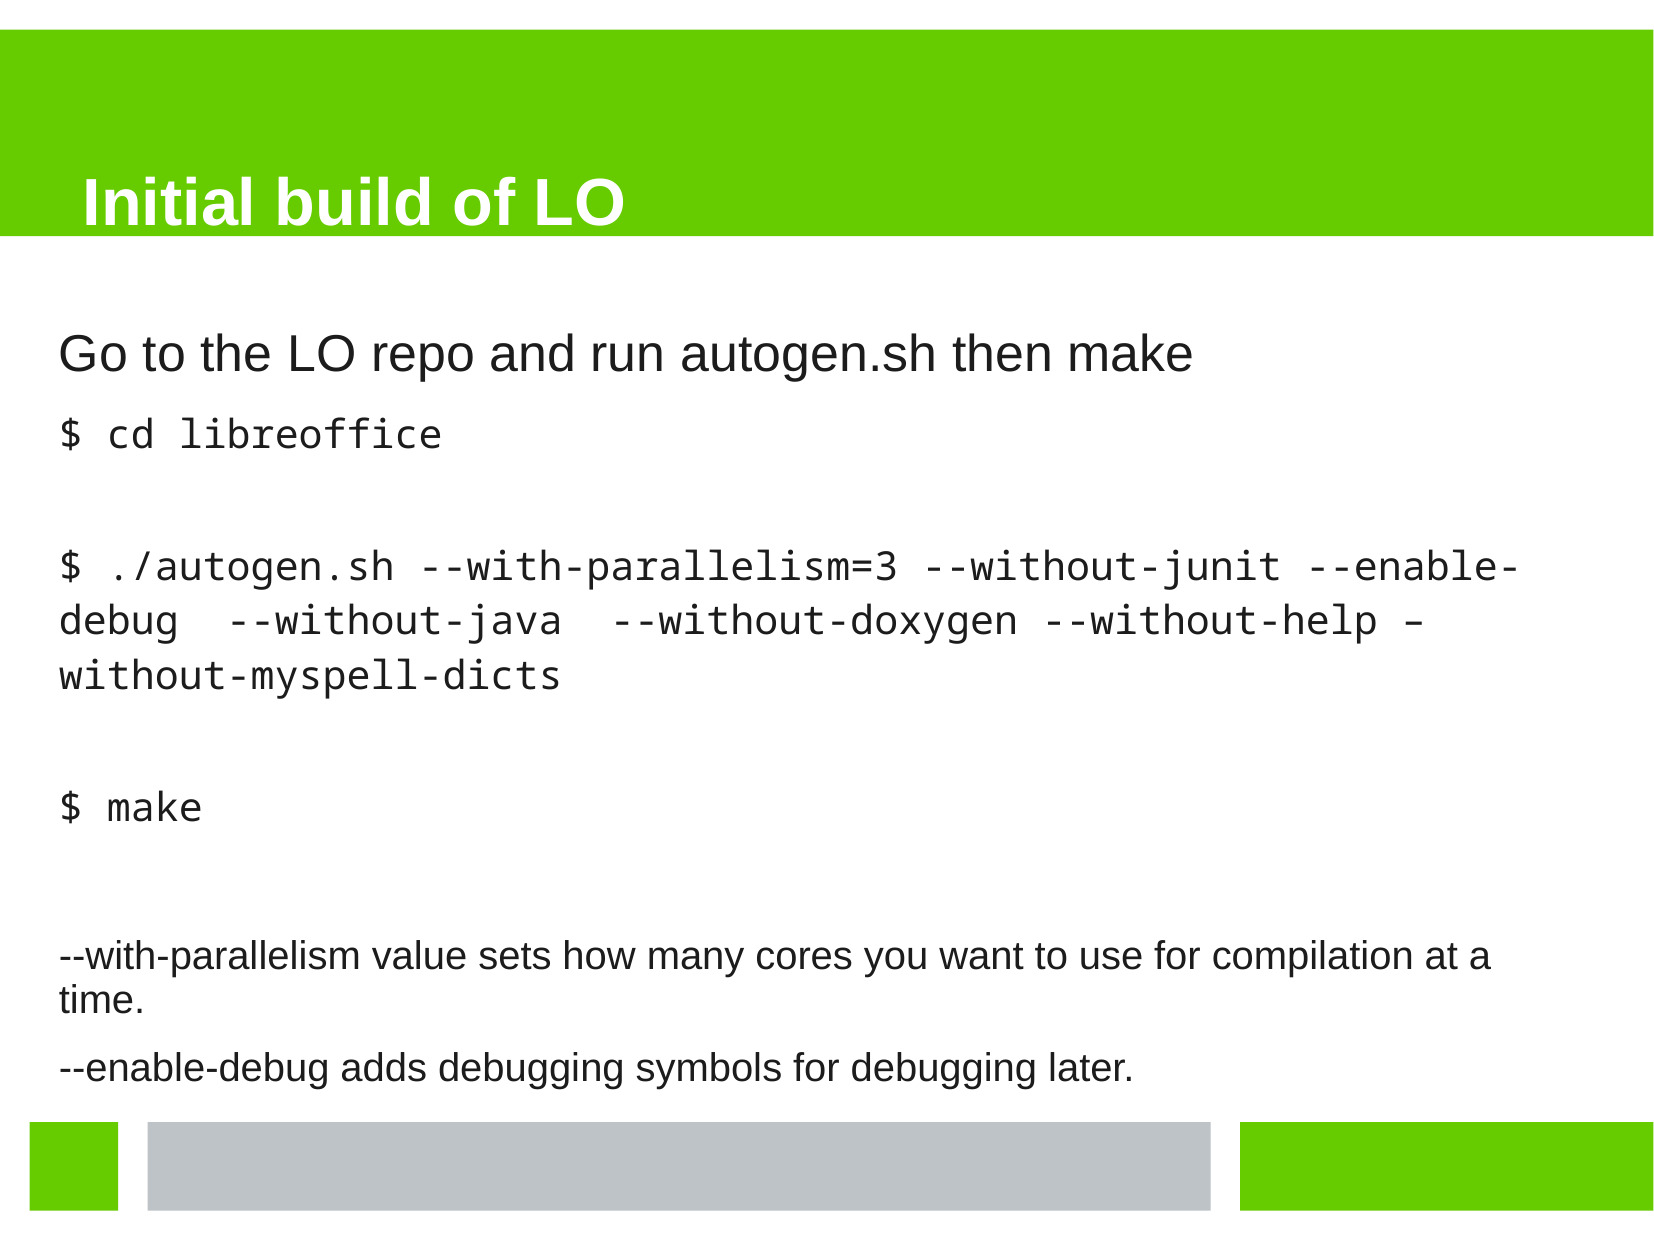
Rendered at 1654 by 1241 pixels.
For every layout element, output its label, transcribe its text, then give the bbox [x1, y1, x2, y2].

title Initial build of LO [82, 49, 1571, 241]
list Go to the LO repo and run autogen.sh then make $ cd libreoffice $ ./autogen.sh --with-parallelism=3 --without-junit --enable-debug --without-java --without-doxygen --without-help –without-myspell-dicts $ make --with-parallelism value sets how many cores you want to use for compilation at a time. --enable-debug adds debugging symbols for debugging later. [59, 324, 1565, 1093]
